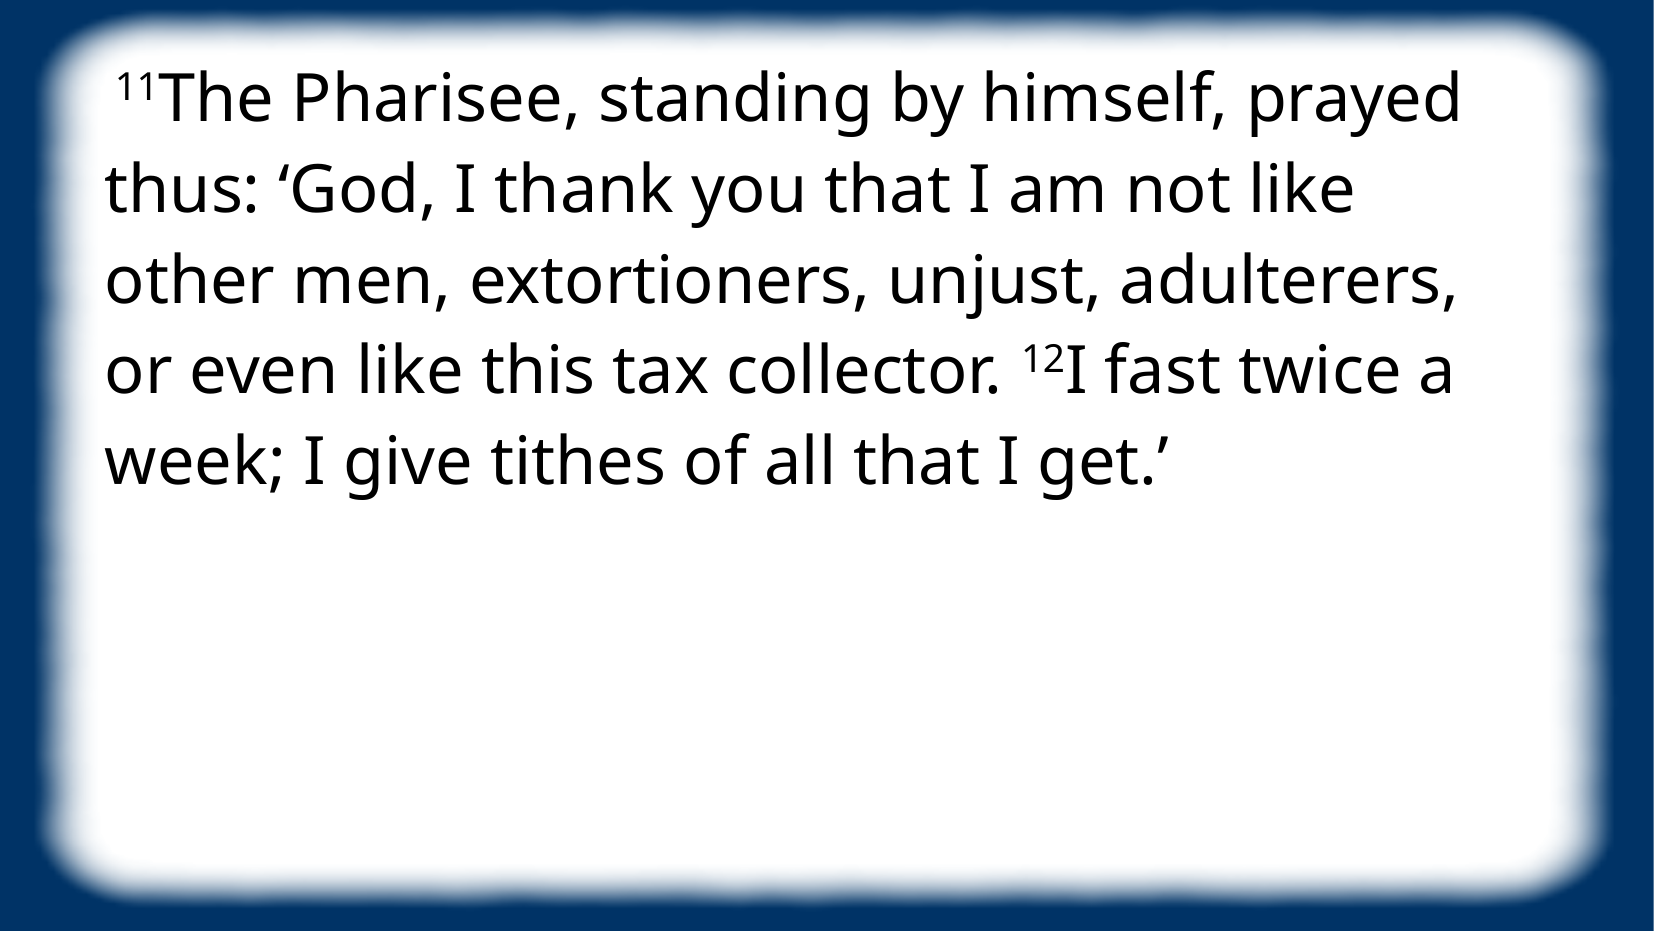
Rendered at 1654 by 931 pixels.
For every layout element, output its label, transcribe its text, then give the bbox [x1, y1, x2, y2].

picture [0, 0, 1654, 931]
text_box 11The Pharisee, standing by himself, prayed thus: ‘God, I thank you that I am not like other men, extortioners, unjust, adulterers, or even like this tax collector. 12I fast twice a week; I give tithes of all that I get.’ [90, 42, 1561, 511]
